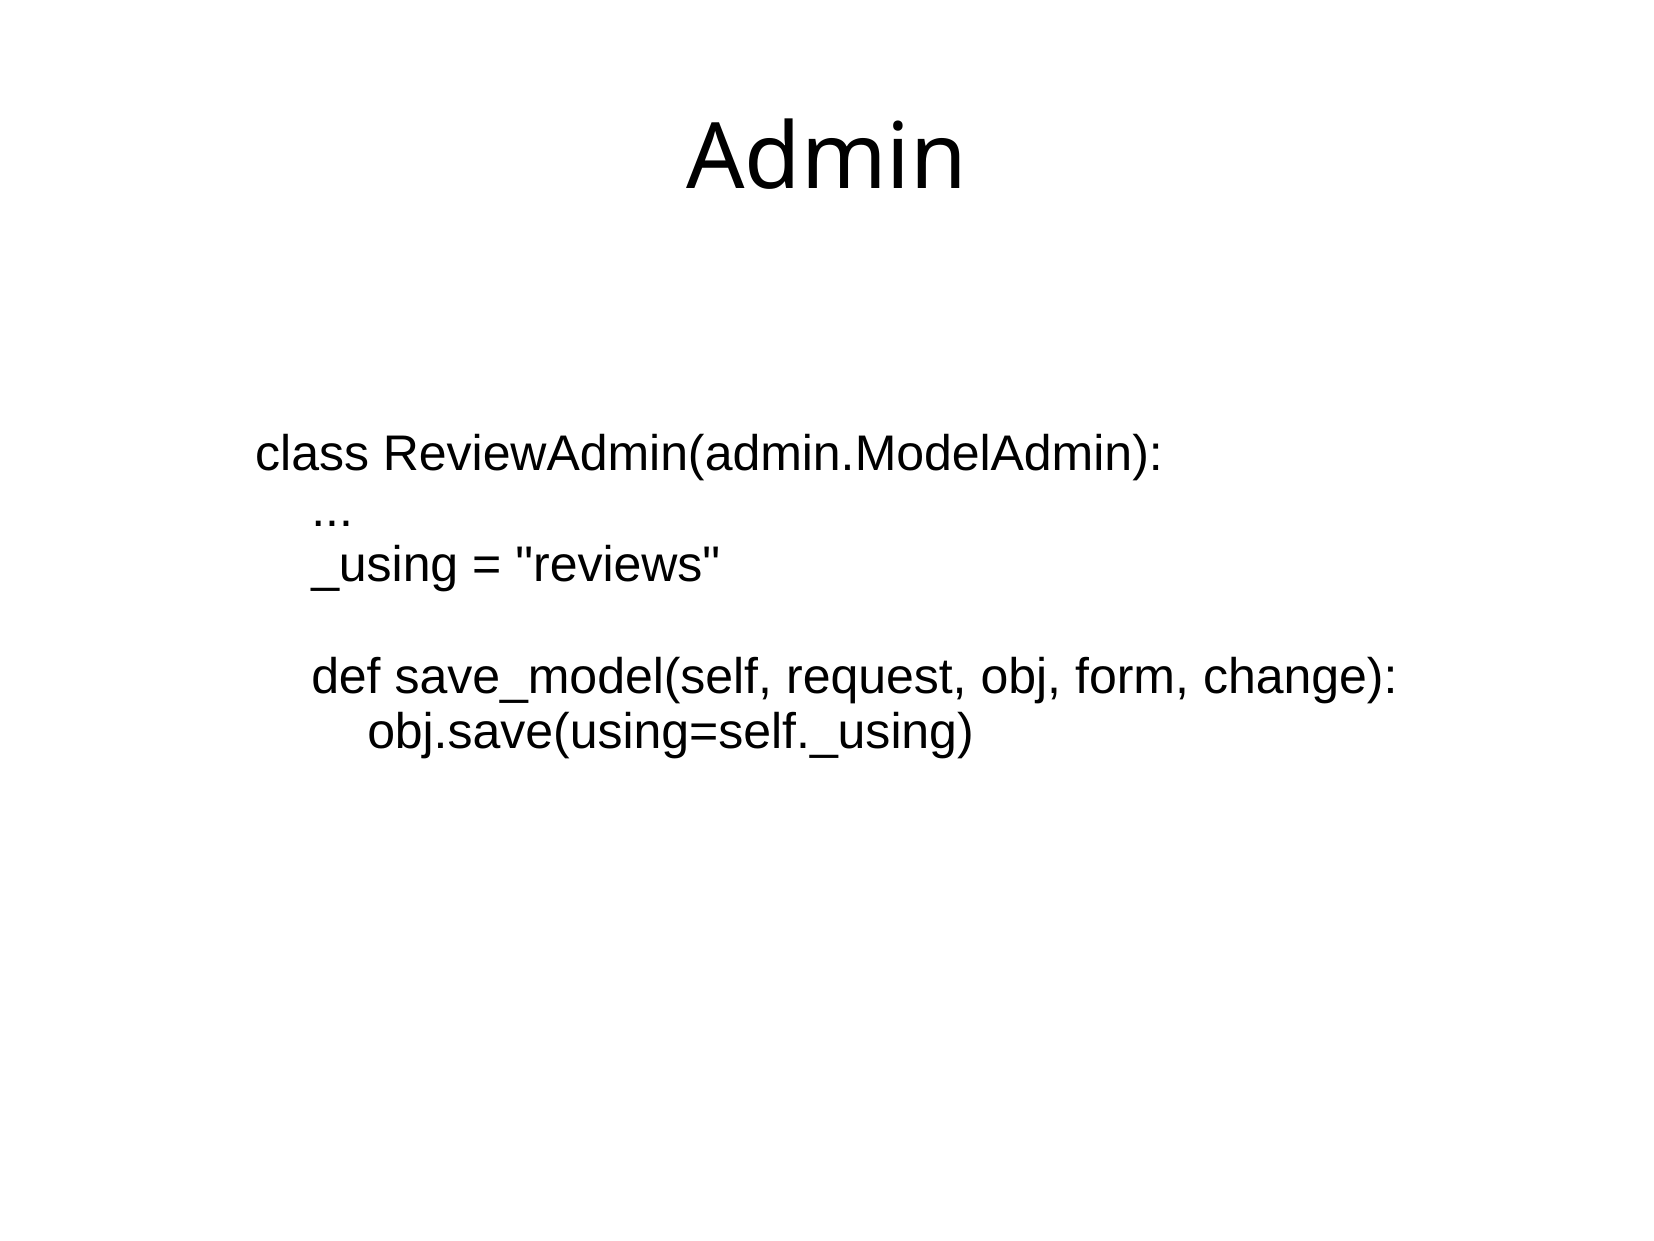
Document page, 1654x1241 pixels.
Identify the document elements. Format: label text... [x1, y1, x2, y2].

title Admin [82, 56, 1571, 250]
text_box class ReviewAdmin(admin.ModelAdmin): ... _using = "reviews" def save_model(self, request, obj, form, change): obj.save(using=self._using) [240, 417, 1414, 823]
